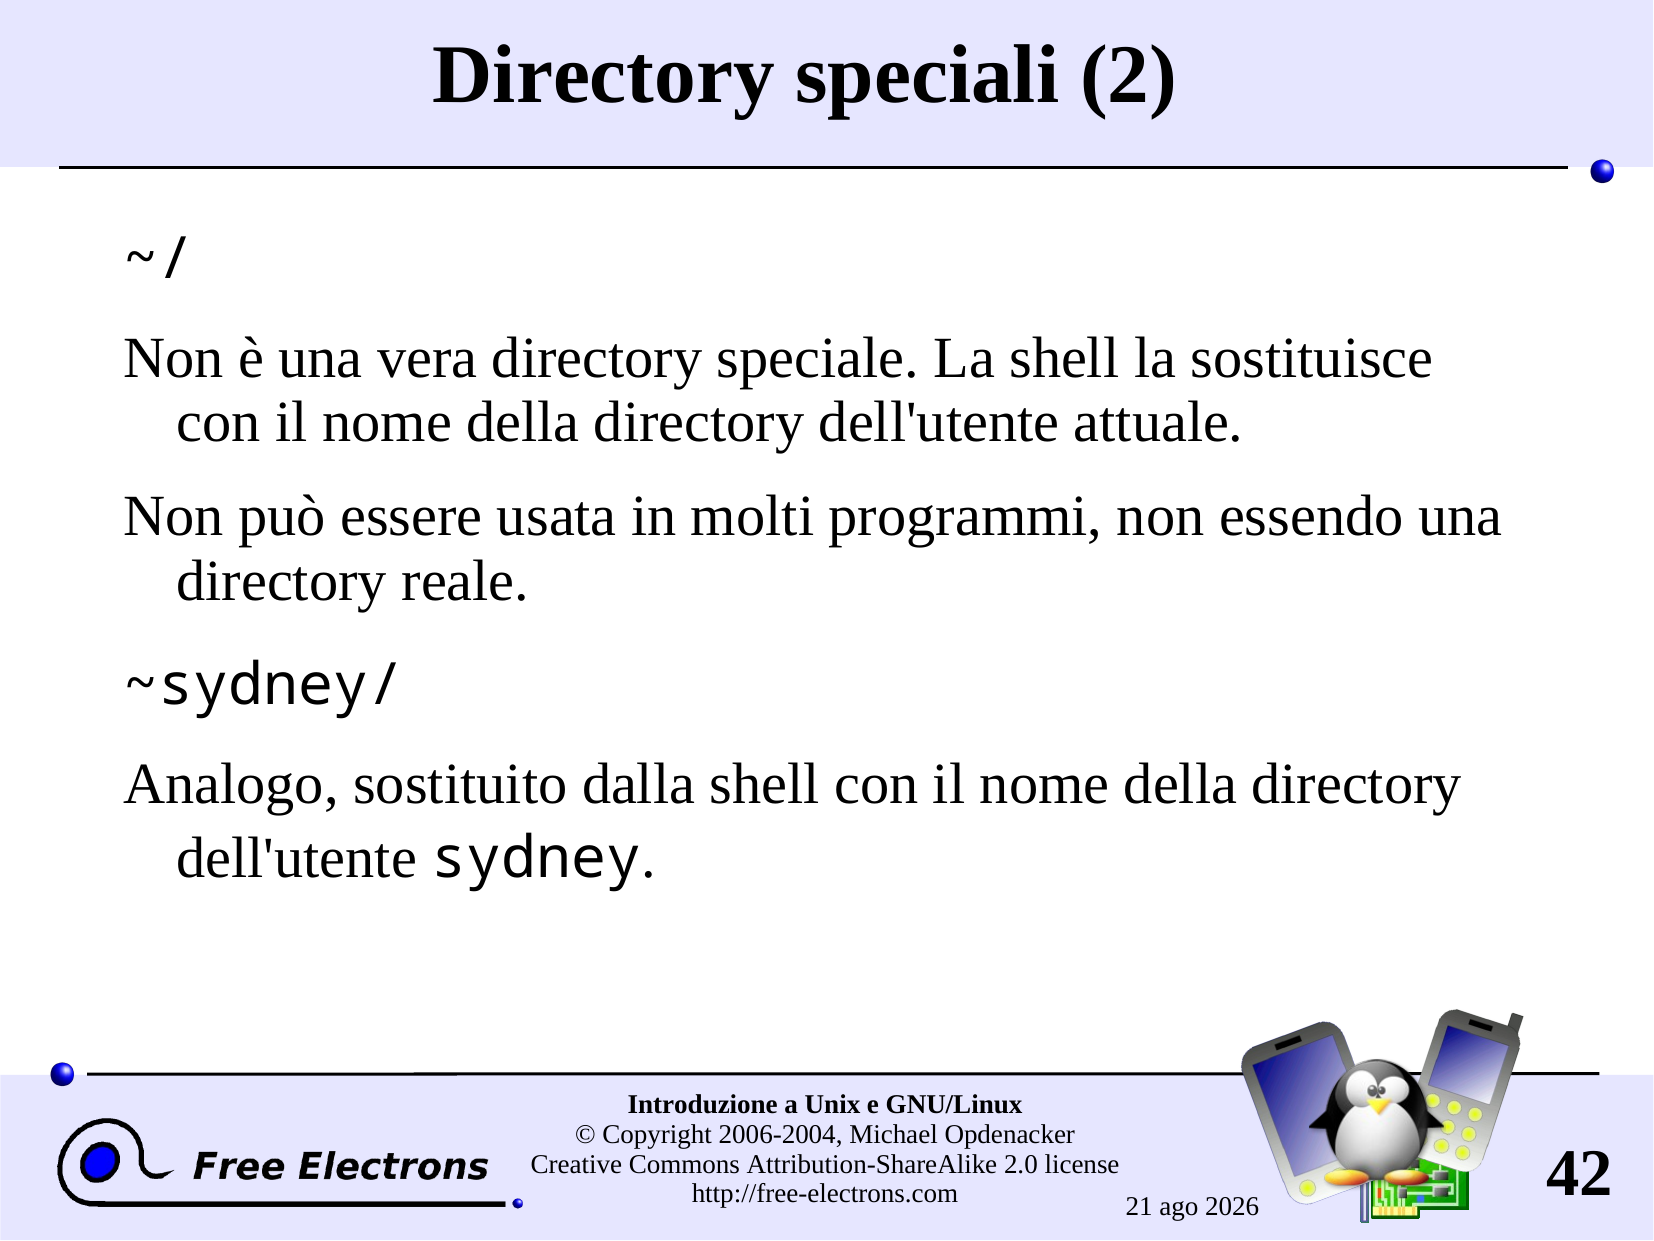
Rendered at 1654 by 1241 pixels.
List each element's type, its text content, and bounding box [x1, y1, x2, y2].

picture [50, 1107, 527, 1216]
title Directory speciali (2) [60, 20, 1551, 130]
picture [1231, 1007, 1538, 1241]
list ~/ Non è una vera directory speciale. La shell la sostituisce con il nome della directory dell'utente attuale. Non può essere usata in molti programmi, non essendo una directory reale. ~sydney/ Analogo, sostituito dalla shell con il nome della directory dell'utente sydney. [105, 216, 1518, 1066]
